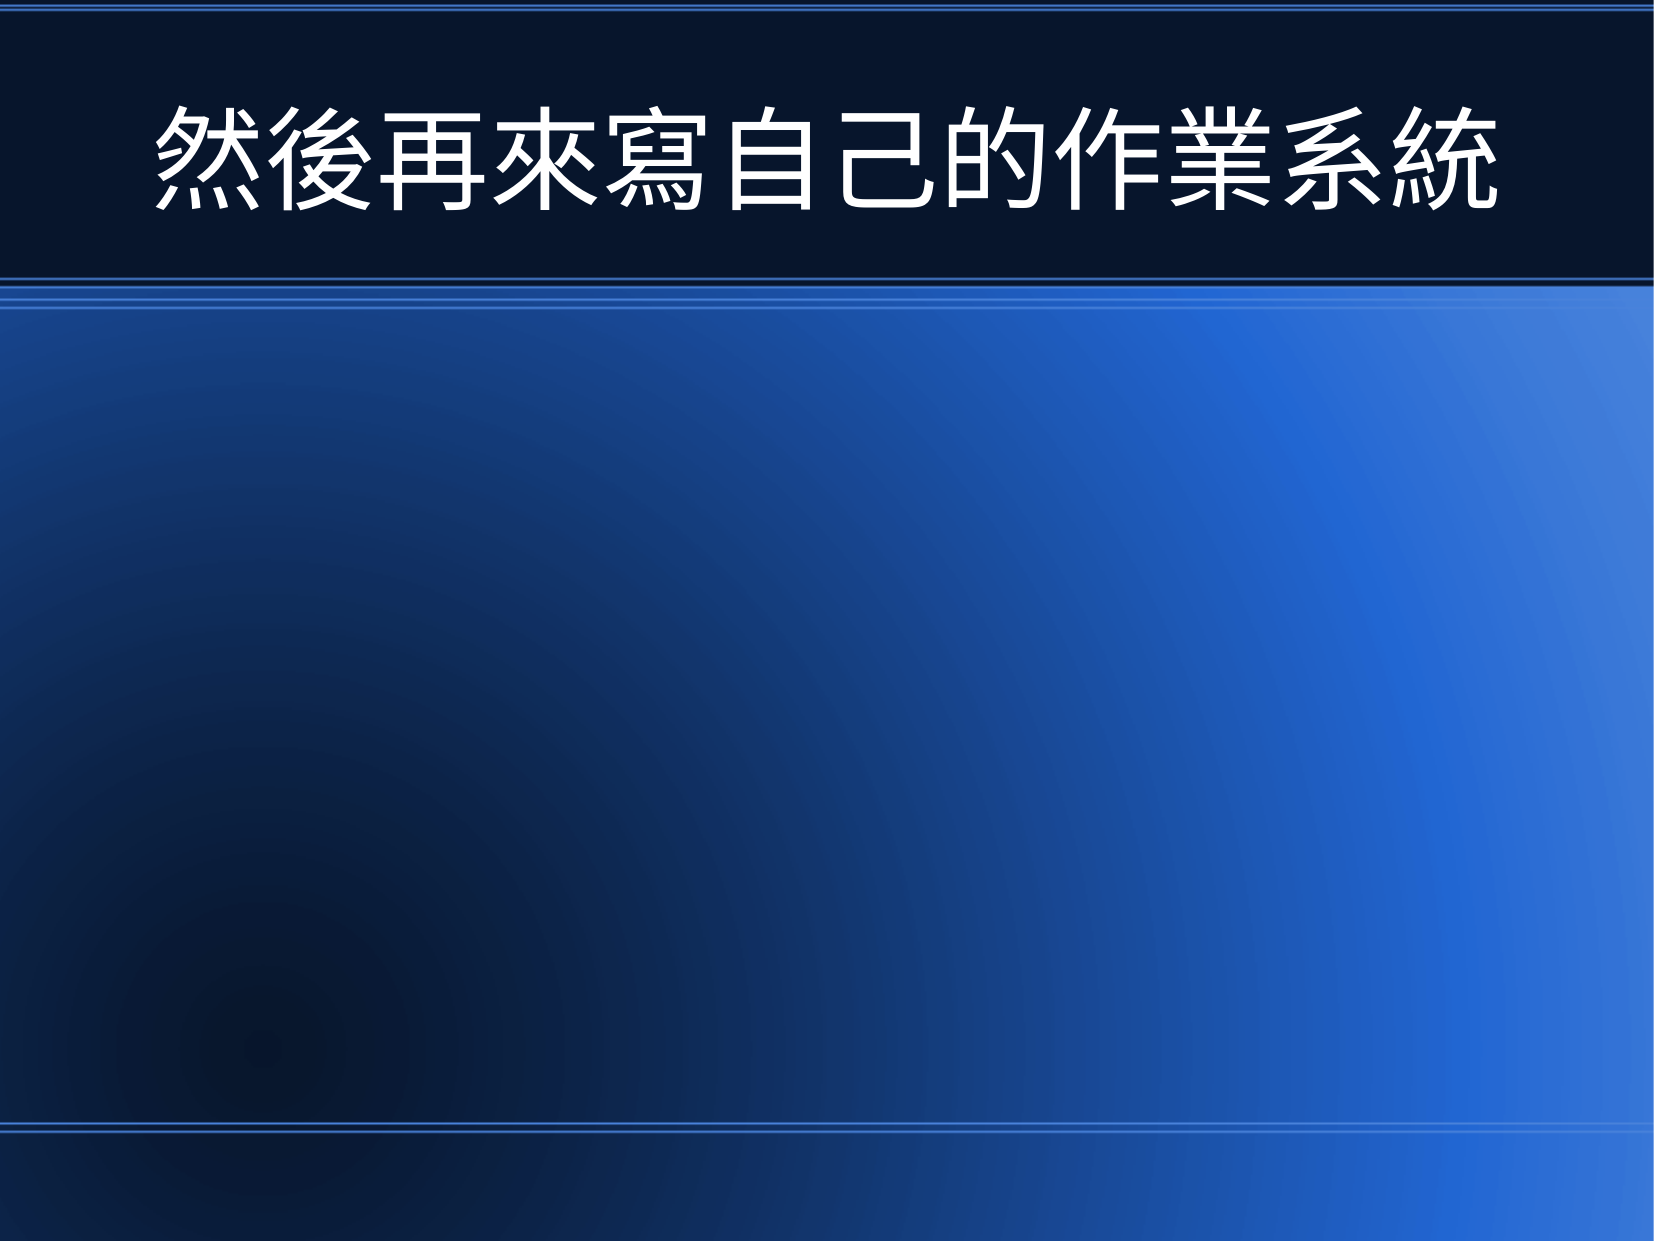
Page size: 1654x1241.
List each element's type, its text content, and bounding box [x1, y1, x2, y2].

picture [0, 0, 1654, 1241]
title 然後再來寫自己的作業系統 [82, 49, 1571, 257]
